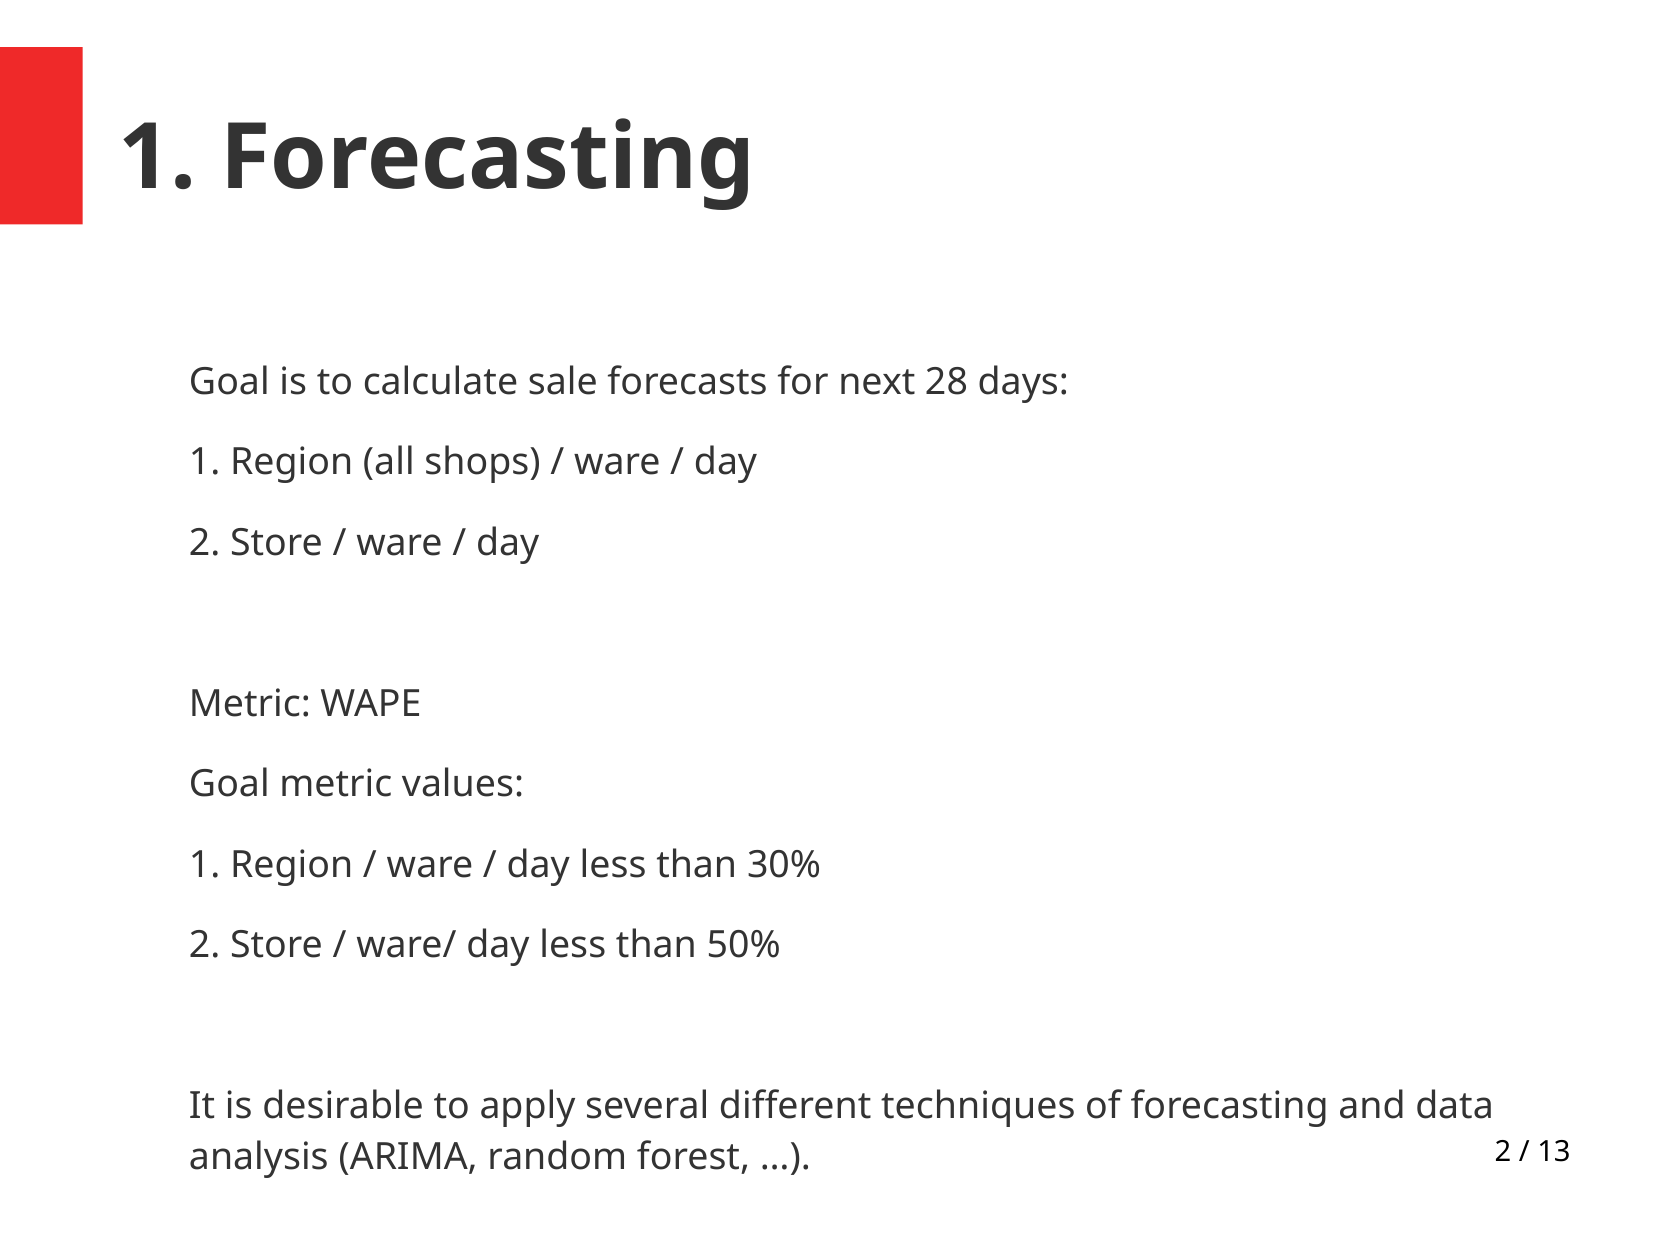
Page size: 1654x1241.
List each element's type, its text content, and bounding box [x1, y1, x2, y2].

title 1. Forecasting [118, 49, 1571, 257]
list Goal is to calculate sale forecasts for next 28 days: 1. Region (all shops) / ware / day 2. Store / ware / day Metric: WAPE Goal metric values: 1. Region / ware / day less than 30% 2. Store / ware/ day less than 50% It is desirable to apply several different techniques of forecasting and data analysis (ARIMA, random forest, …). [118, 354, 1536, 1074]
